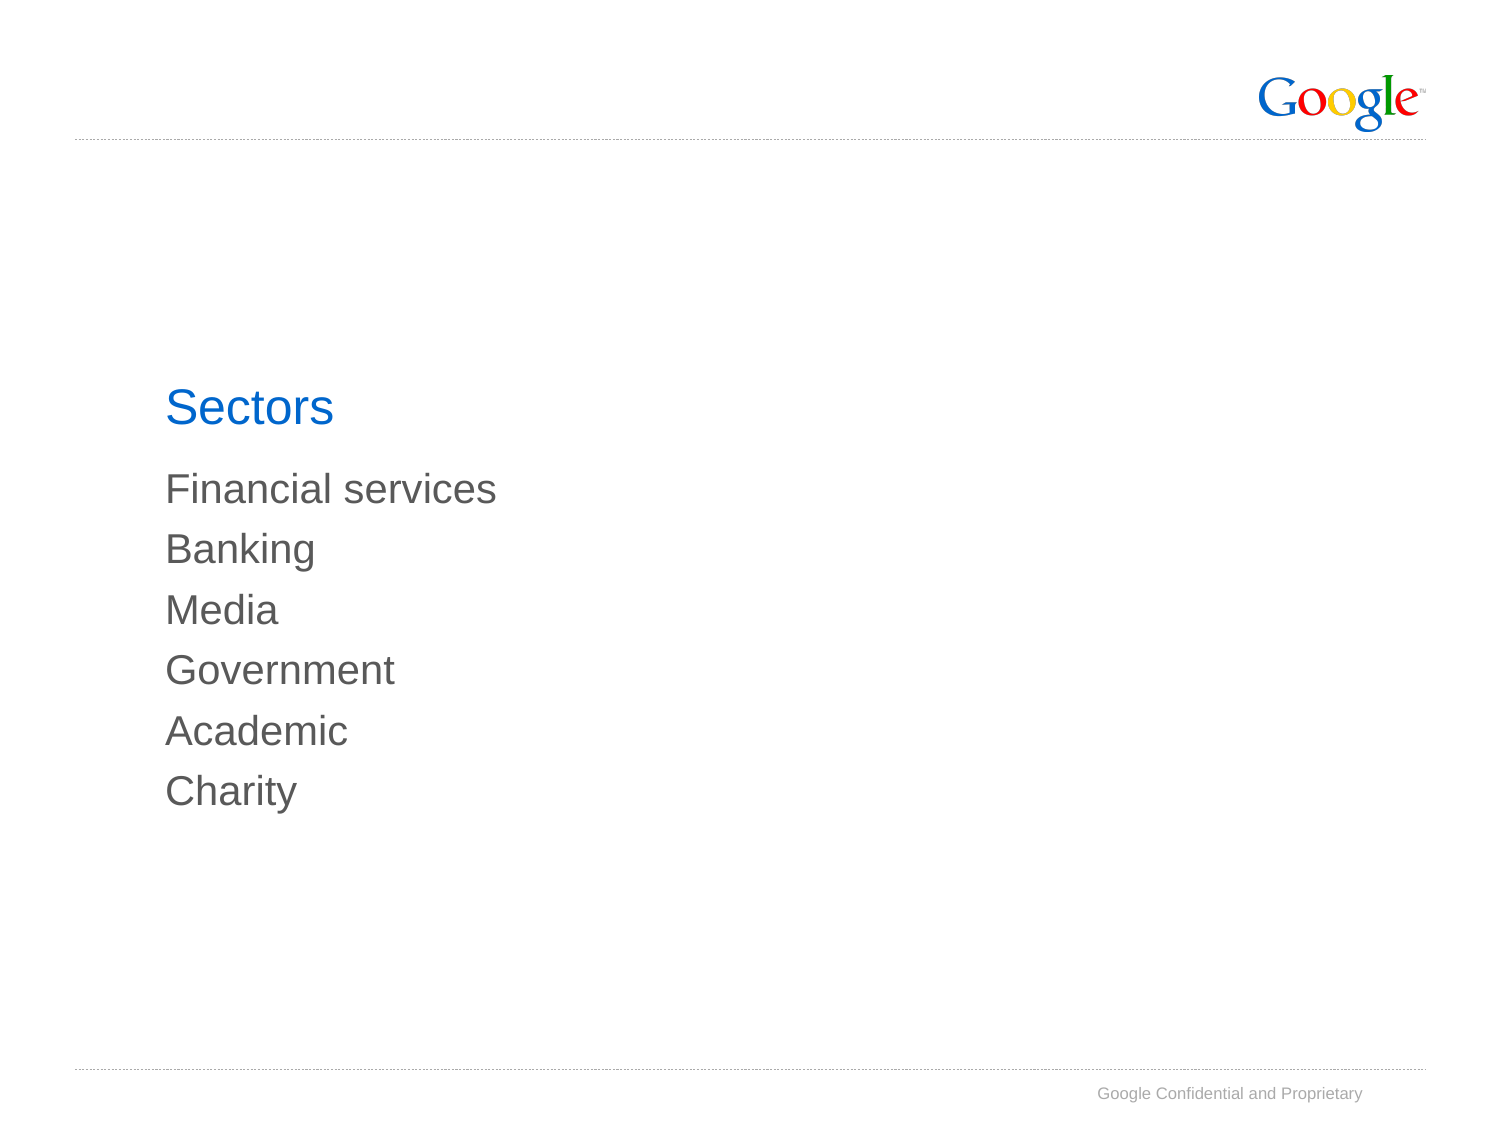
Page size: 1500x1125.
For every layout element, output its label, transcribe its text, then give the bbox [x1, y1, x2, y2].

list Financial services Banking Media Government Academic Charity [150, 454, 1351, 1035]
picture [1259, 75, 1426, 132]
title Sectors [150, 253, 1351, 443]
